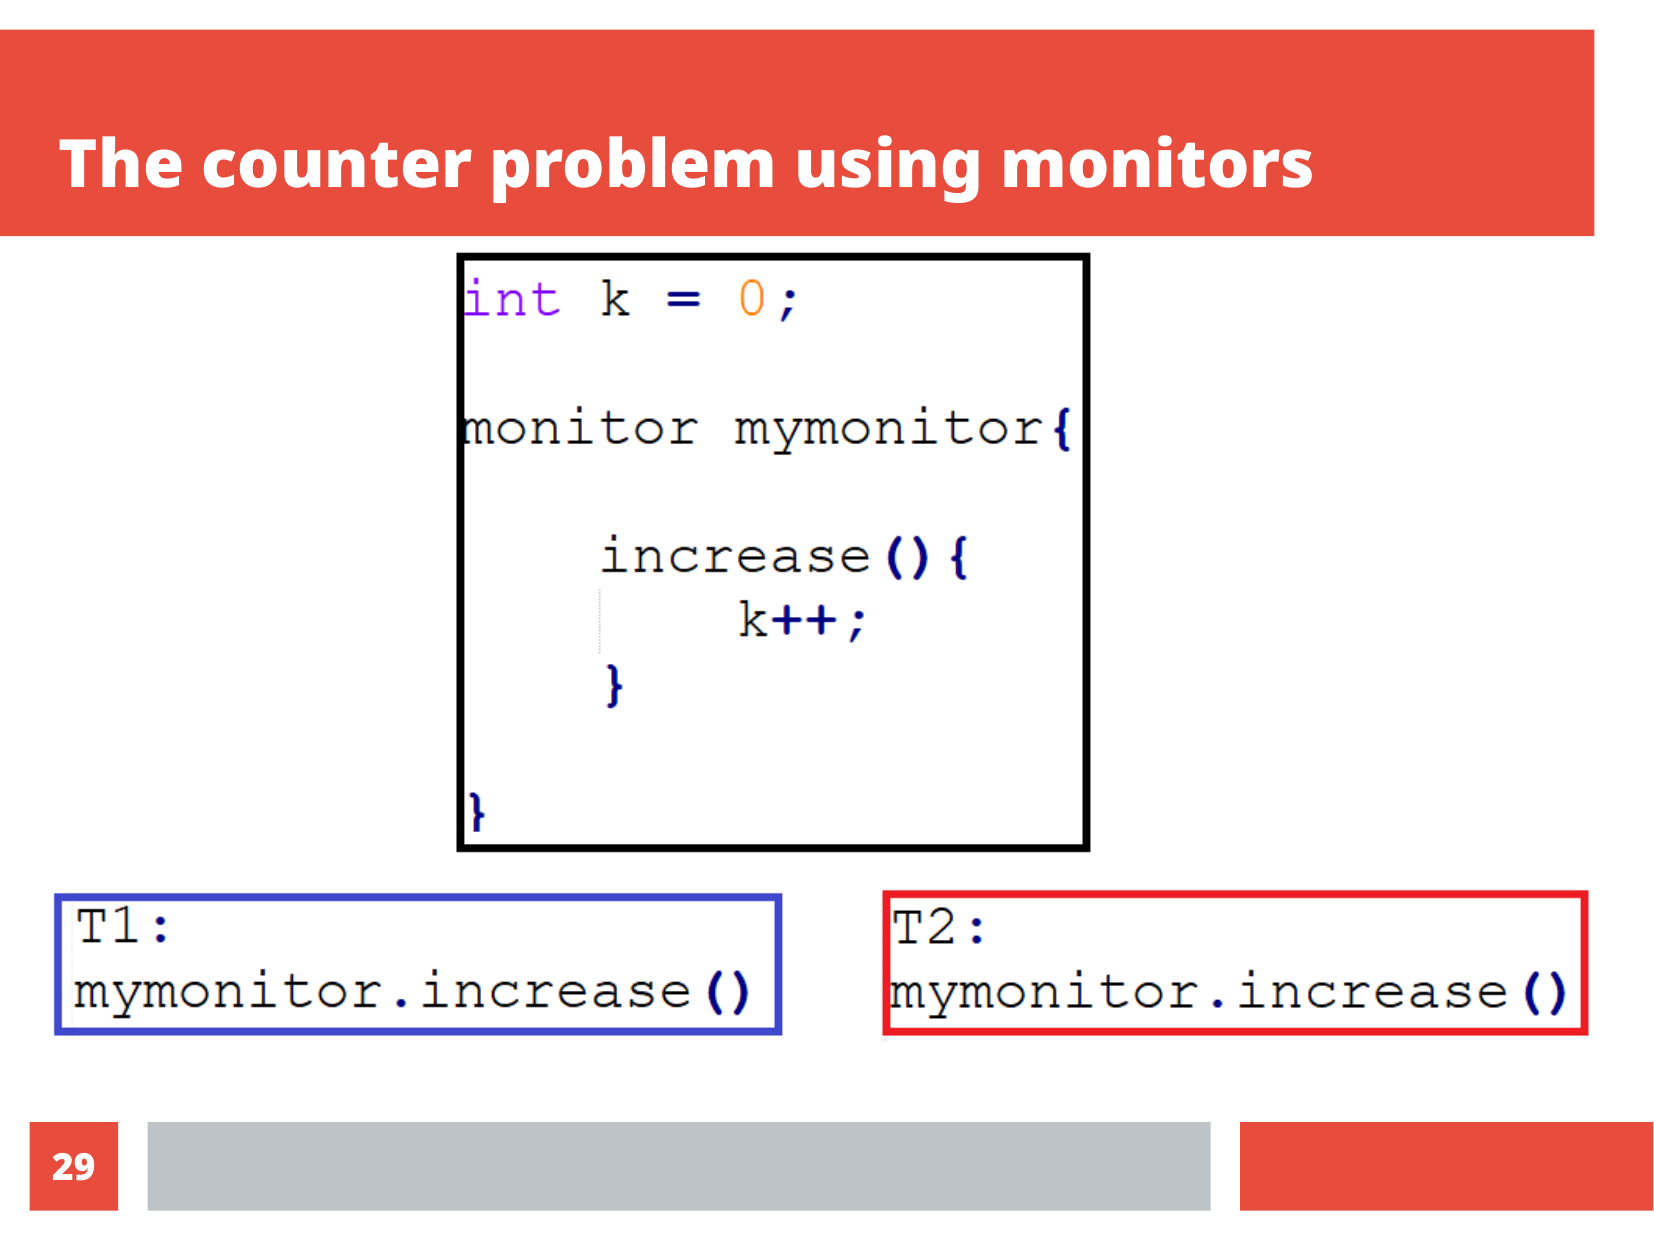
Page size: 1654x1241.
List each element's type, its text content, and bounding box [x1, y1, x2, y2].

title The counter problem using monitors [59, 59, 1595, 207]
picture [438, 239, 1111, 869]
picture [875, 878, 1606, 1051]
picture [45, 884, 792, 1039]
